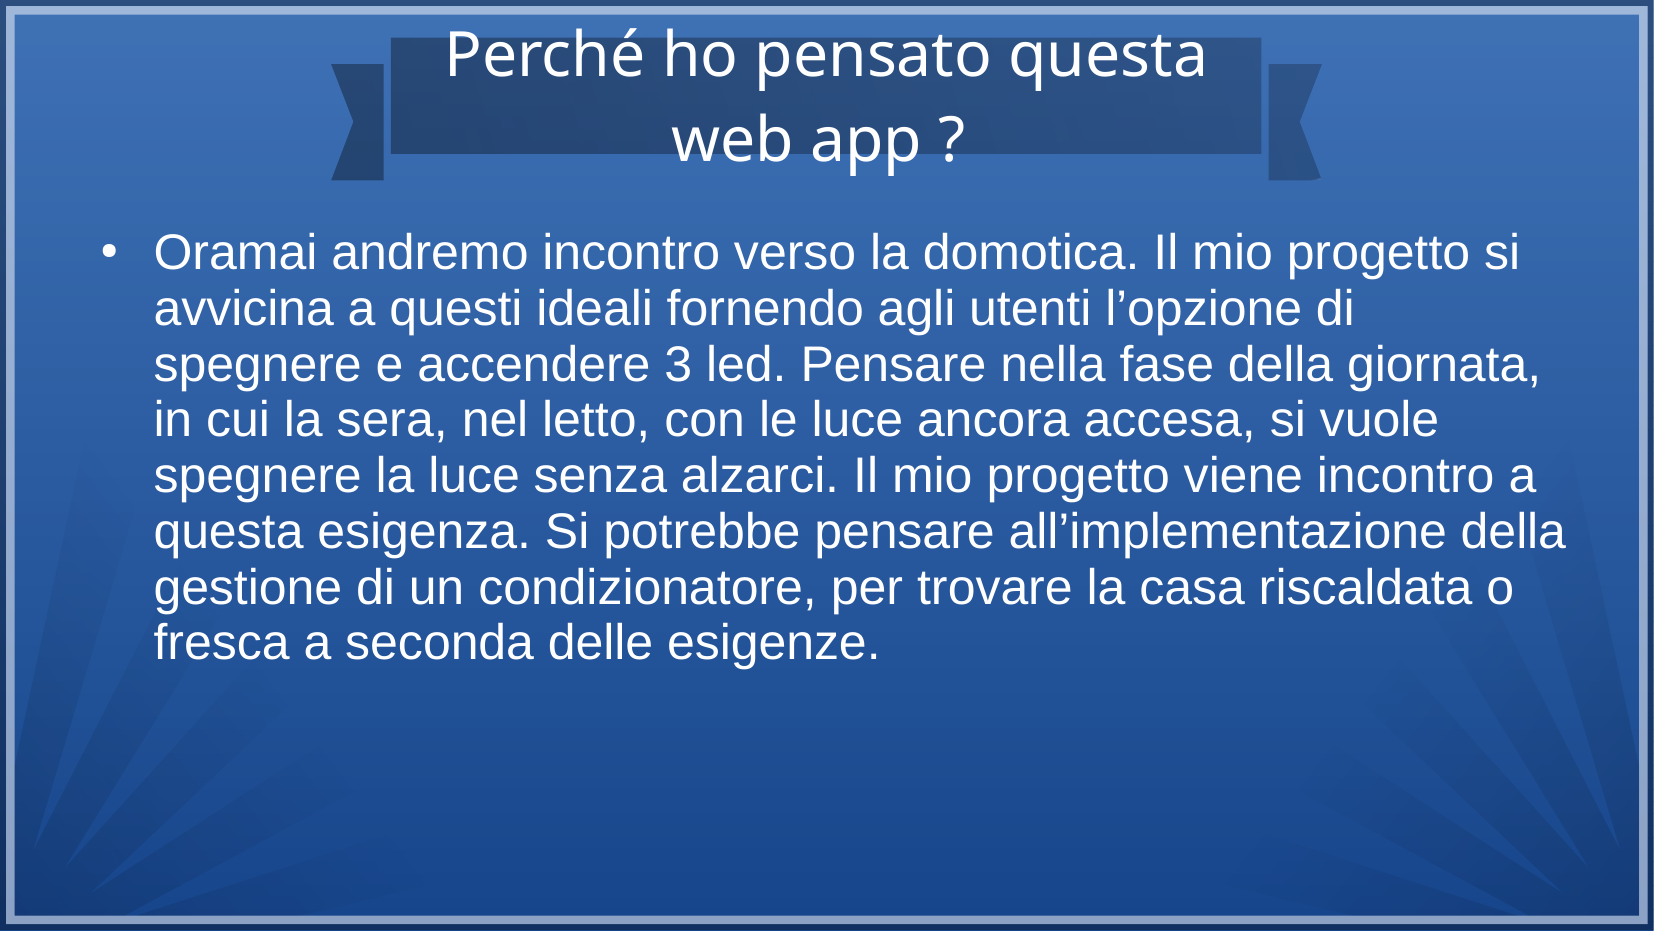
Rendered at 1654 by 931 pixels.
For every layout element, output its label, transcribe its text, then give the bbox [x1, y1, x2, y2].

list Oramai andremo incontro verso la domotica. Il mio progetto si avvicina a questi ideali fornendo agli utenti l’opzione di spegnere e accendere 3 led. Pensare nella fase della giornata, in cui la sera, nel letto, con le luce ancora accesa, si vuole spegnere la luce senza alzarci. Il mio progetto viene incontro a questa esigenza. Si potrebbe pensare all’implementazione della gestione di un condizionatore, per trovare la casa riscaldata o fresca a seconda delle esigenze. [82, 224, 1571, 848]
title Perché ho pensato questa web app ? [389, 21, 1264, 168]
